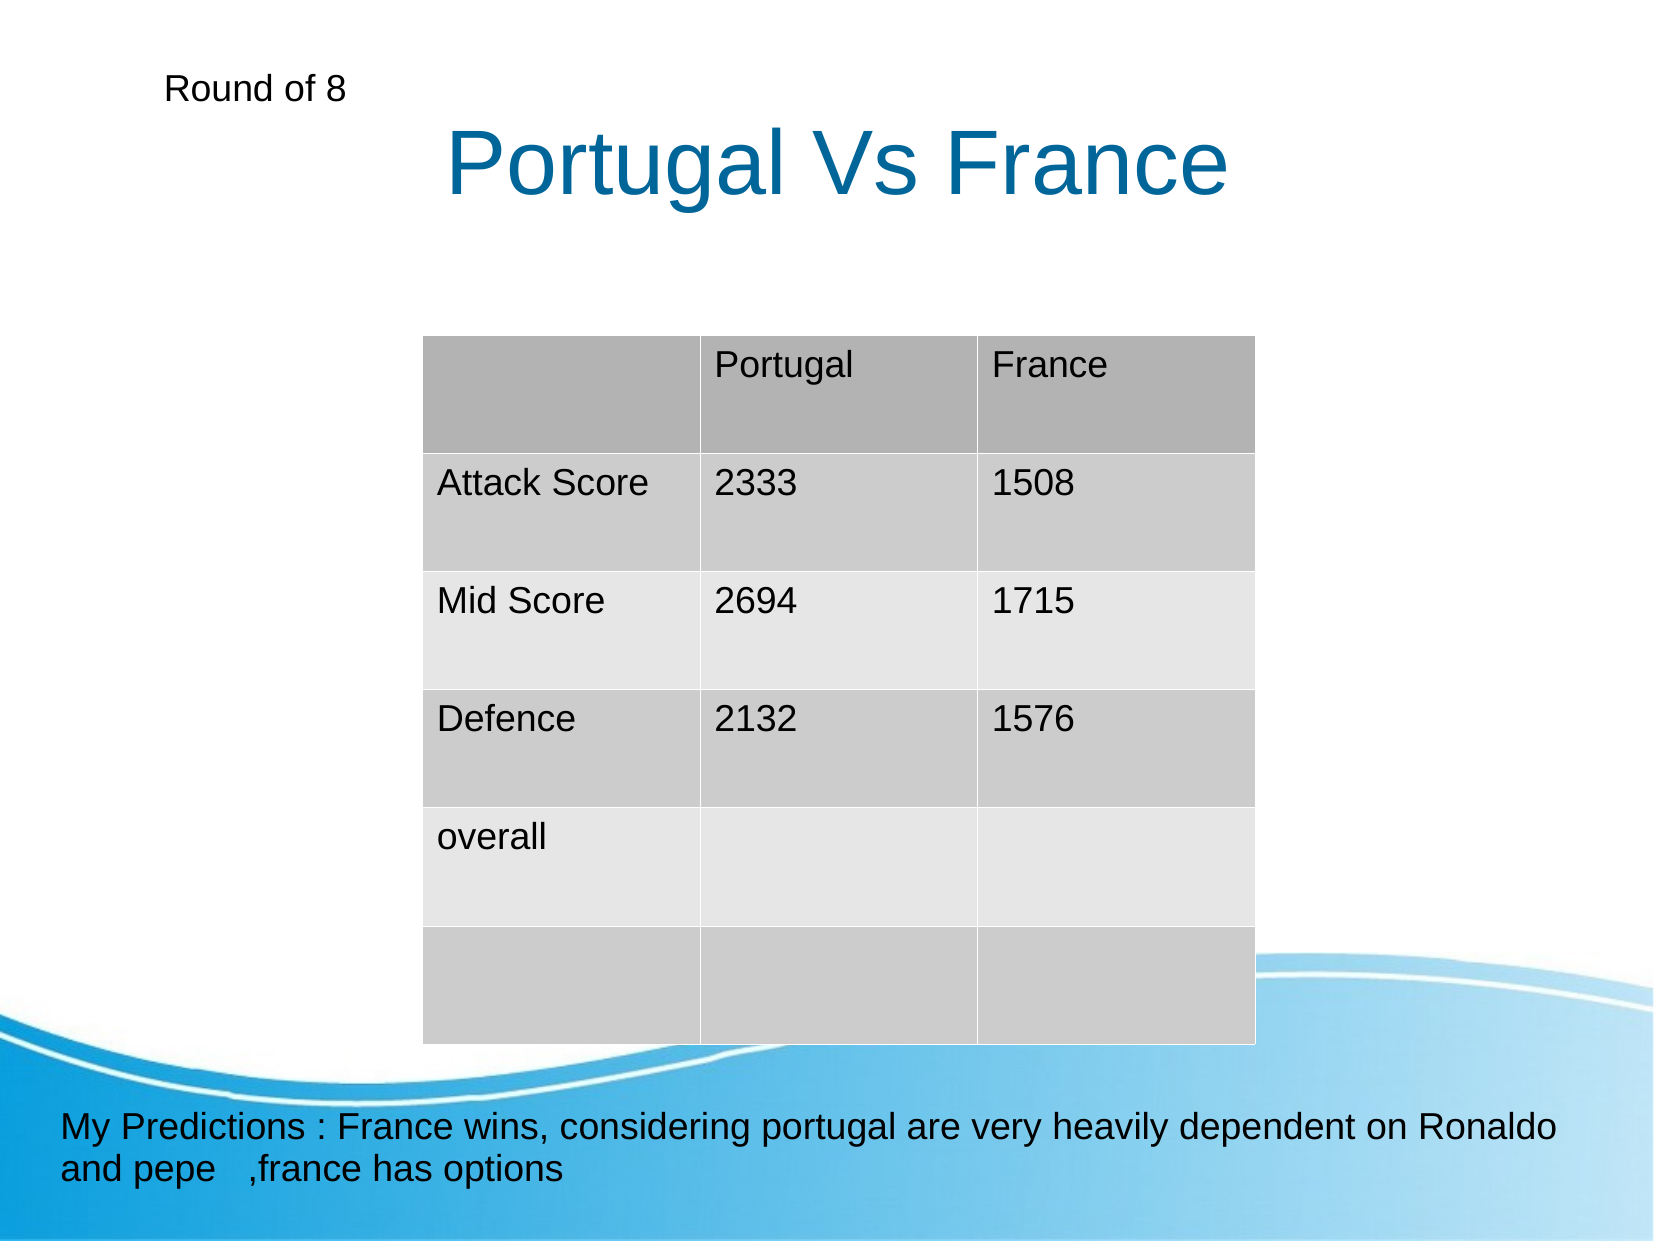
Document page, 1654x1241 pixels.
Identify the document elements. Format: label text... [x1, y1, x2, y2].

table_header Portugal [701, 336, 977, 453]
table_cell 2333 [701, 454, 977, 571]
text_box My Predictions : France wins, considering portugal are very heavily dependent on Ronaldo and pepe ,france has options [45, 1098, 1592, 1220]
table_cell Defence [423, 690, 700, 807]
title Portugal Vs France [94, 59, 1583, 267]
table_header [423, 336, 700, 453]
table_cell Attack Score [423, 454, 700, 571]
table_cell [701, 927, 977, 1044]
text_box Round of 8 [148, 60, 362, 111]
table_cell 1508 [978, 454, 1255, 571]
table_cell Mid Score [423, 572, 700, 689]
table_cell [423, 927, 700, 1044]
table_cell 2694 [701, 572, 977, 689]
table_cell 2132 [701, 690, 977, 807]
picture [0, 952, 1654, 1241]
table_cell 1576 [978, 690, 1255, 807]
table_cell overall [423, 808, 700, 926]
table_cell 1715 [978, 572, 1255, 689]
table_cell [701, 808, 977, 926]
table_header France [978, 336, 1255, 453]
table_cell [978, 927, 1255, 1044]
table_cell [978, 808, 1255, 926]
